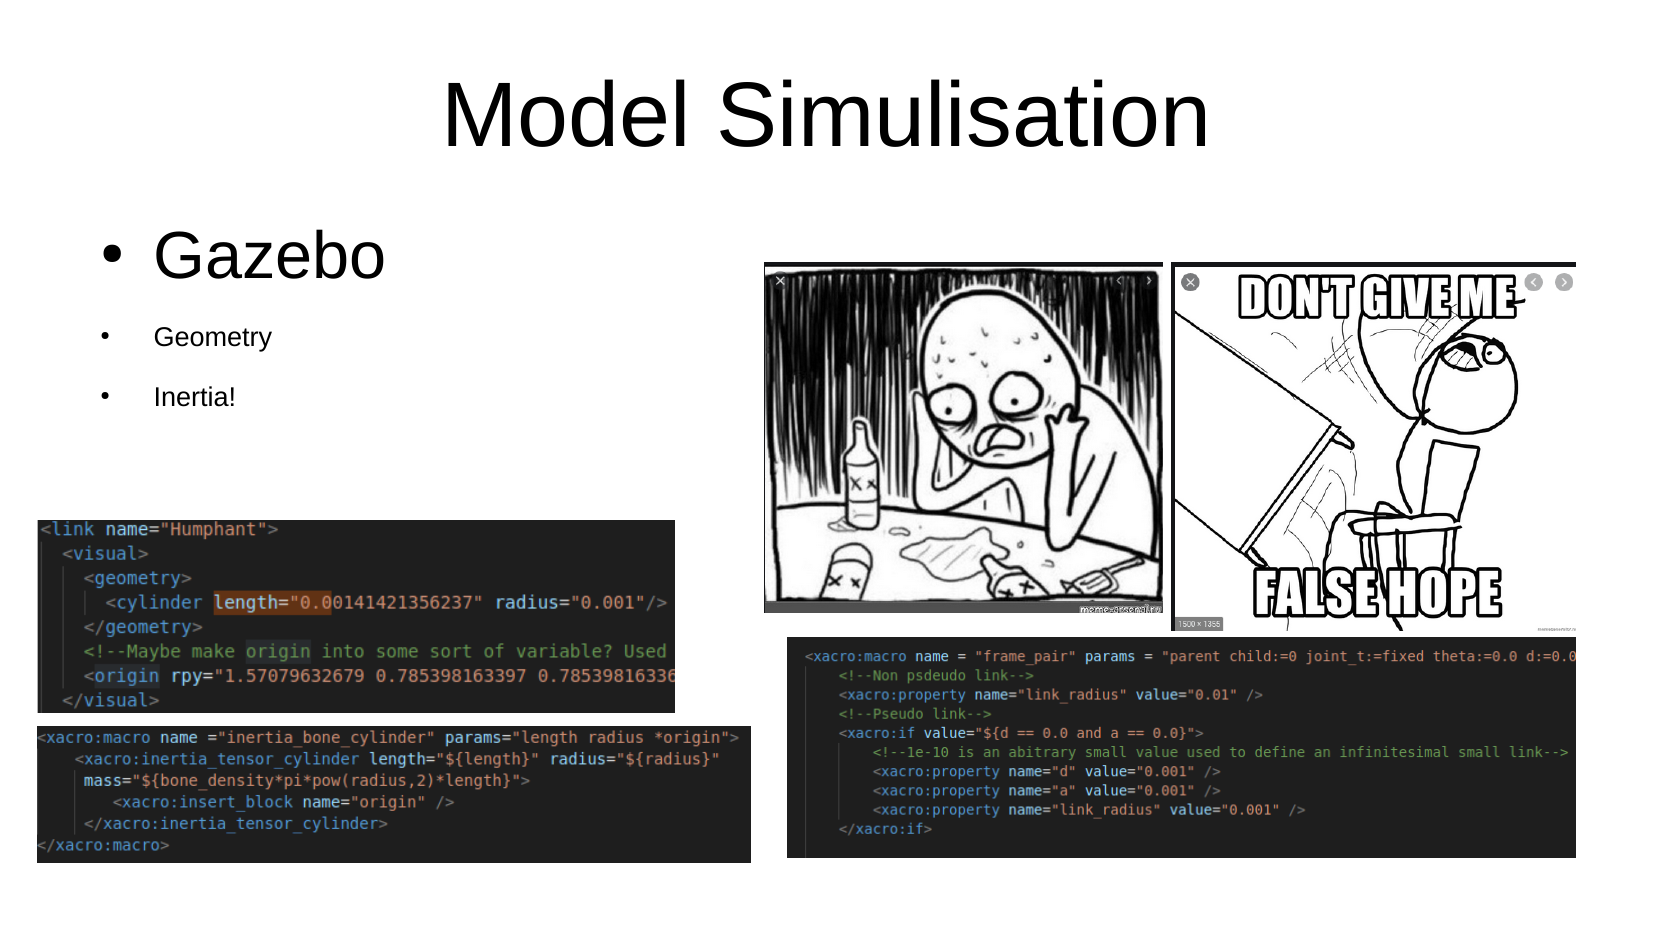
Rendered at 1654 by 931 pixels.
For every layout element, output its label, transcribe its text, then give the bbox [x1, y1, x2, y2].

picture [764, 262, 1163, 613]
picture [1171, 262, 1576, 631]
picture [37, 726, 751, 863]
picture [787, 637, 1576, 858]
picture [37, 520, 676, 713]
list Gazebo Geometry Inertia! [82, 217, 1571, 758]
title Model Simulisation [82, 37, 1571, 193]
